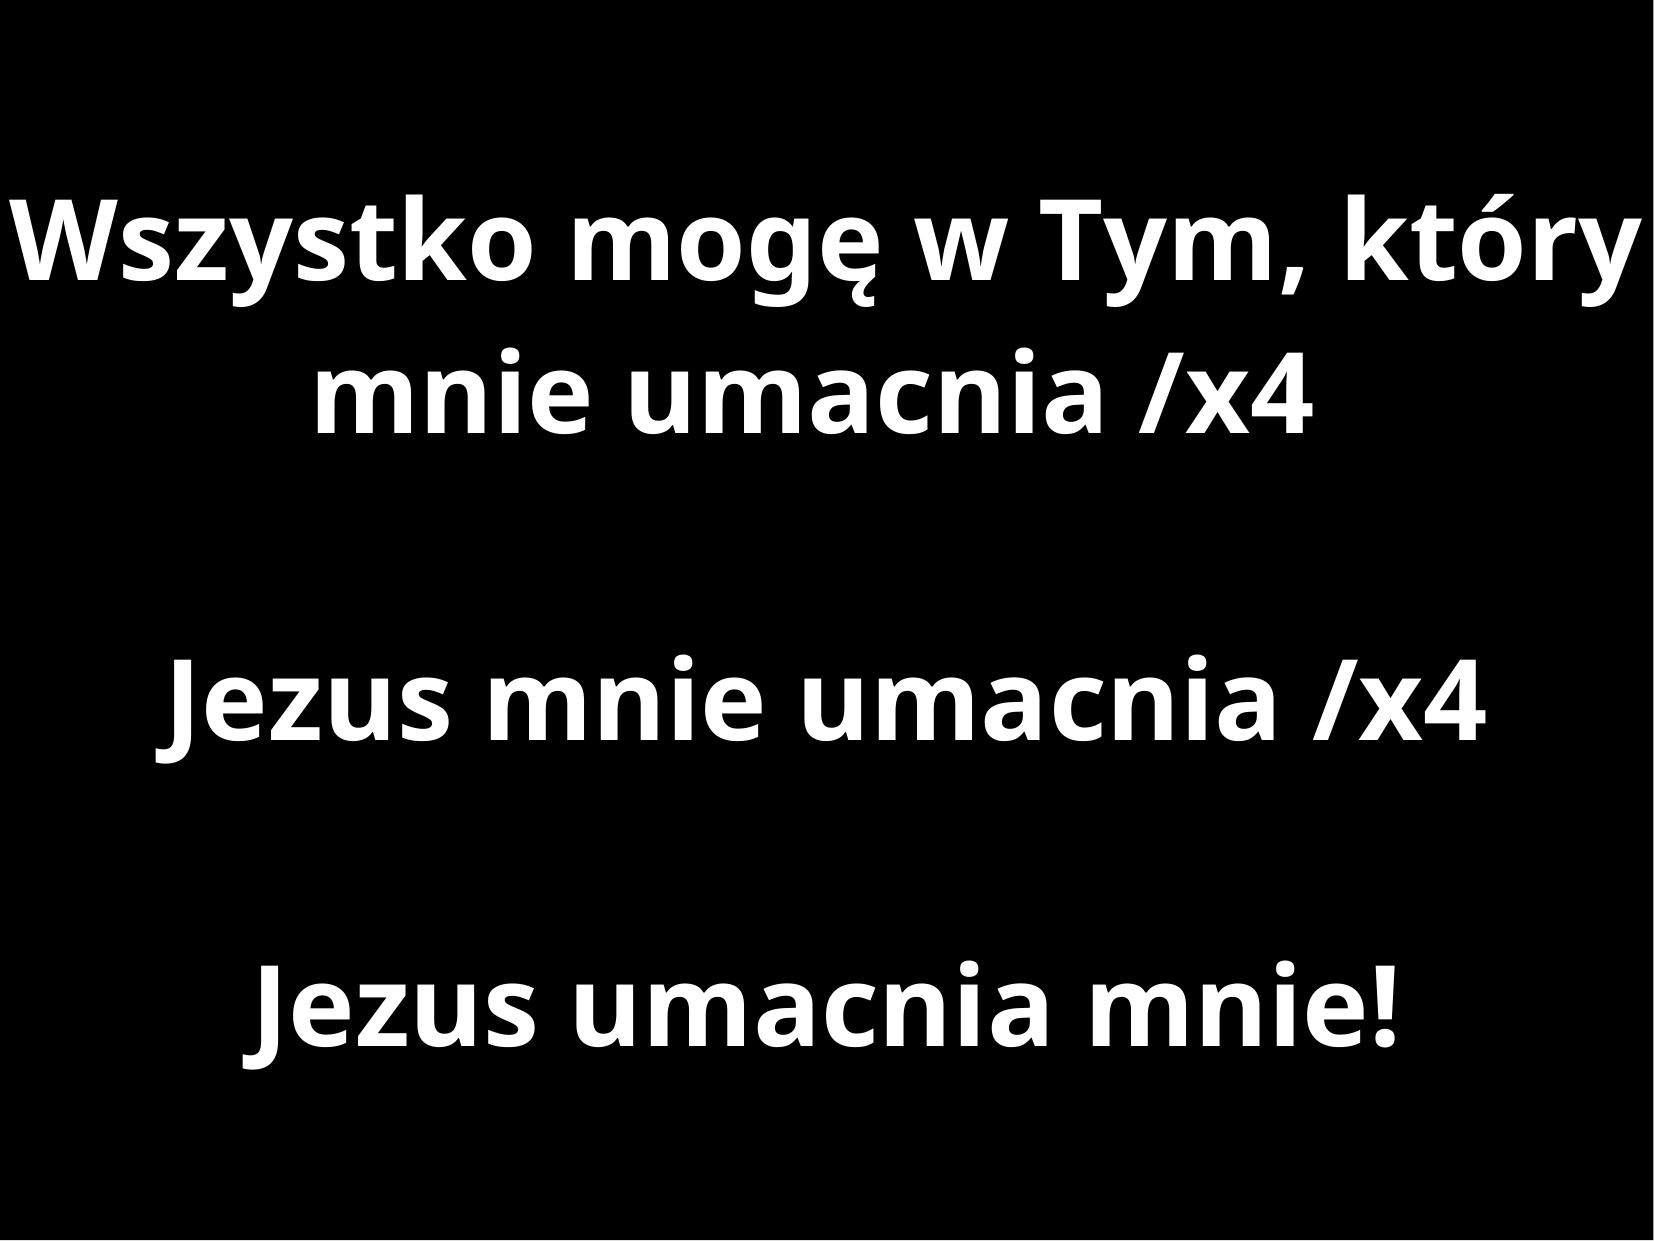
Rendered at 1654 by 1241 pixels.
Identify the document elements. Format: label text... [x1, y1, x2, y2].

title Wszystko mogę w Tym, który mnie umacnia /x4 Jezus mnie umacnia /x4 Jezus umacnia mnie! [0, 0, 1654, 1241]
